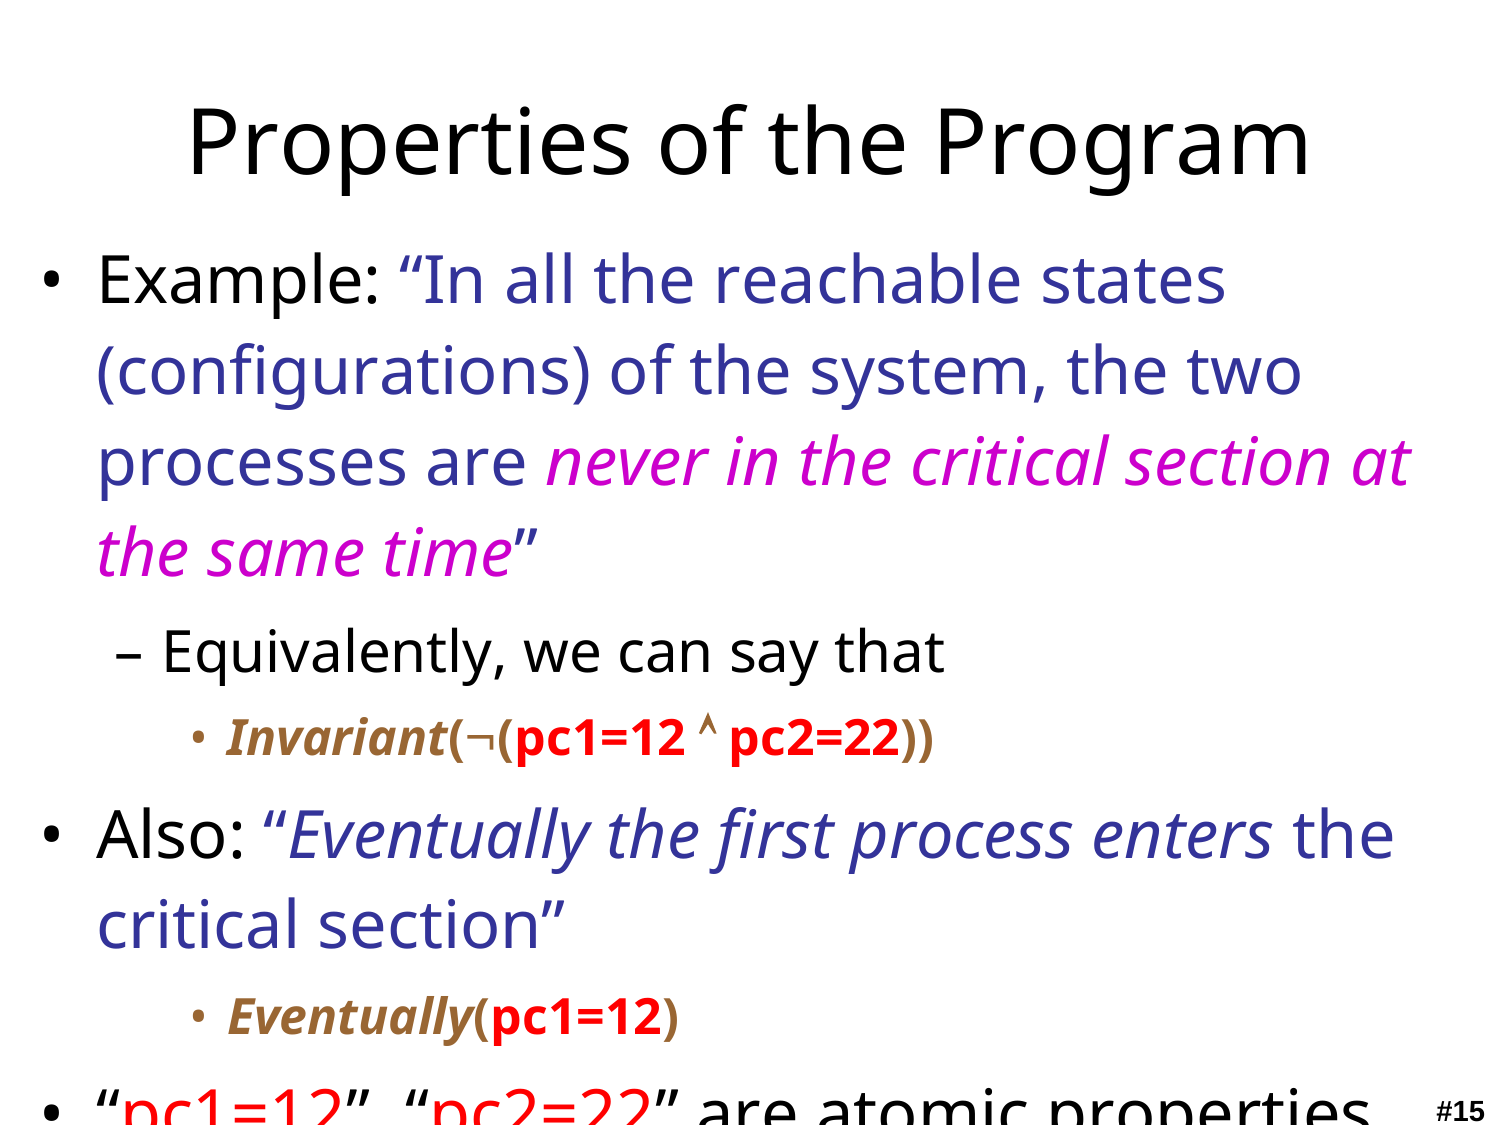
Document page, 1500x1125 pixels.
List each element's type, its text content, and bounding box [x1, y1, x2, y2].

list Example: “In all the reachable states (configurations) of the system, the two processes are never in the critical section at the same time” Equivalently, we can say that Invariant((pc1=12  pc2=22)) Also: “Eventually the first process enters the critical section” Eventually(pc1=12) “pc1=12”, “pc2=22” are atomic properties [24, 224, 1476, 1063]
title Properties of the Program [24, 45, 1476, 224]
